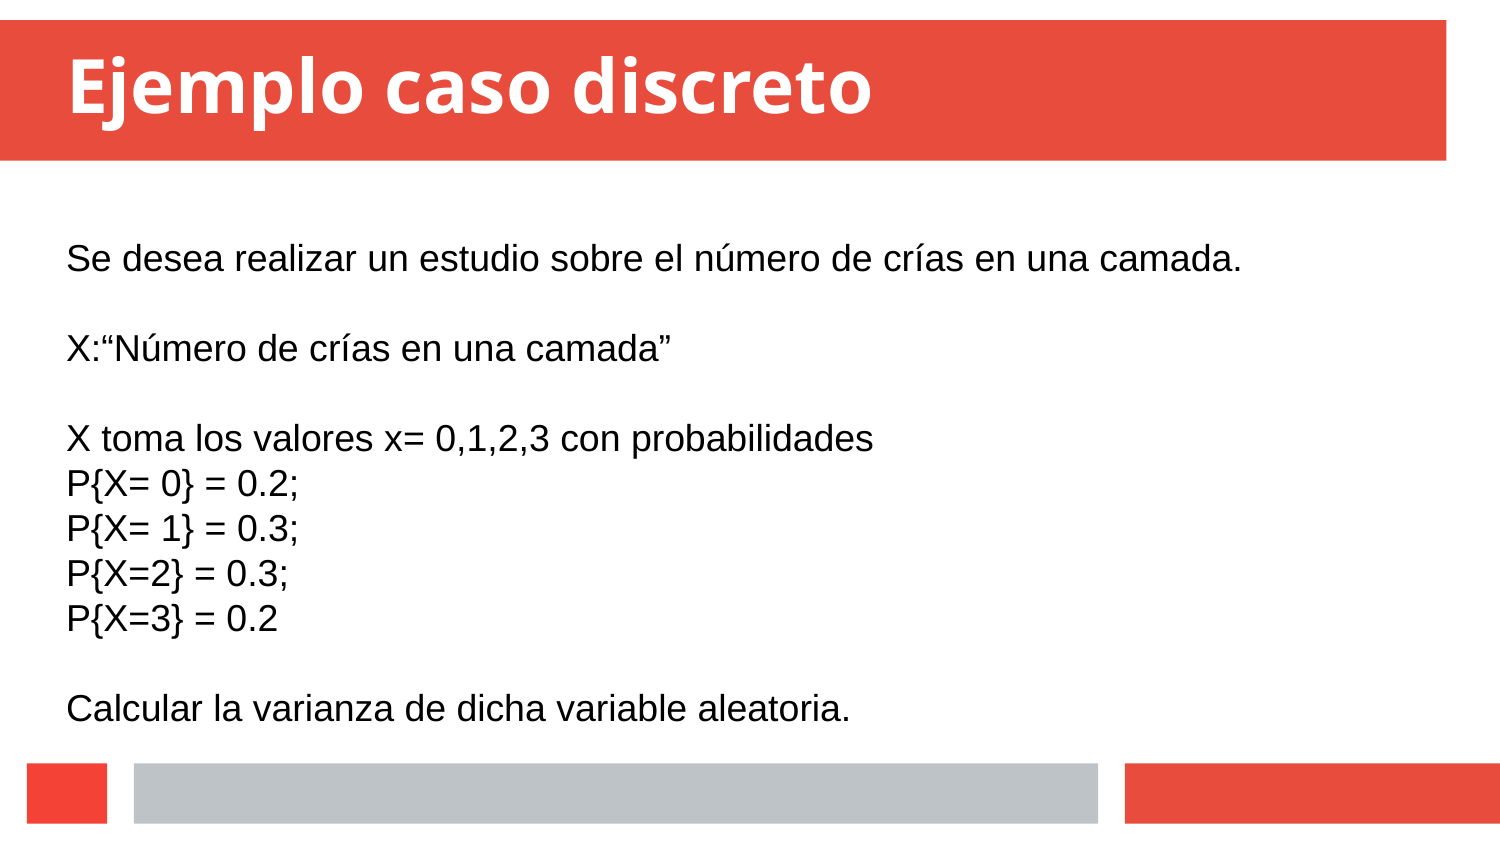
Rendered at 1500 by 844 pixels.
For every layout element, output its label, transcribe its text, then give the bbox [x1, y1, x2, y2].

title Ejemplo caso discreto [53, 40, 1447, 141]
list Se desea realizar un estudio sobre el número de crías en una camada. X:“Número de crías en una camada” X toma los valores x= 0,1,2,3 con probabilidades P{X= 0} = 0.2; P{X= 1} = 0.3; P{X=2} = 0.3; P{X=3} = 0.2 Calcular la varianza de dicha variable aleatoria. [53, 220, 1420, 744]
